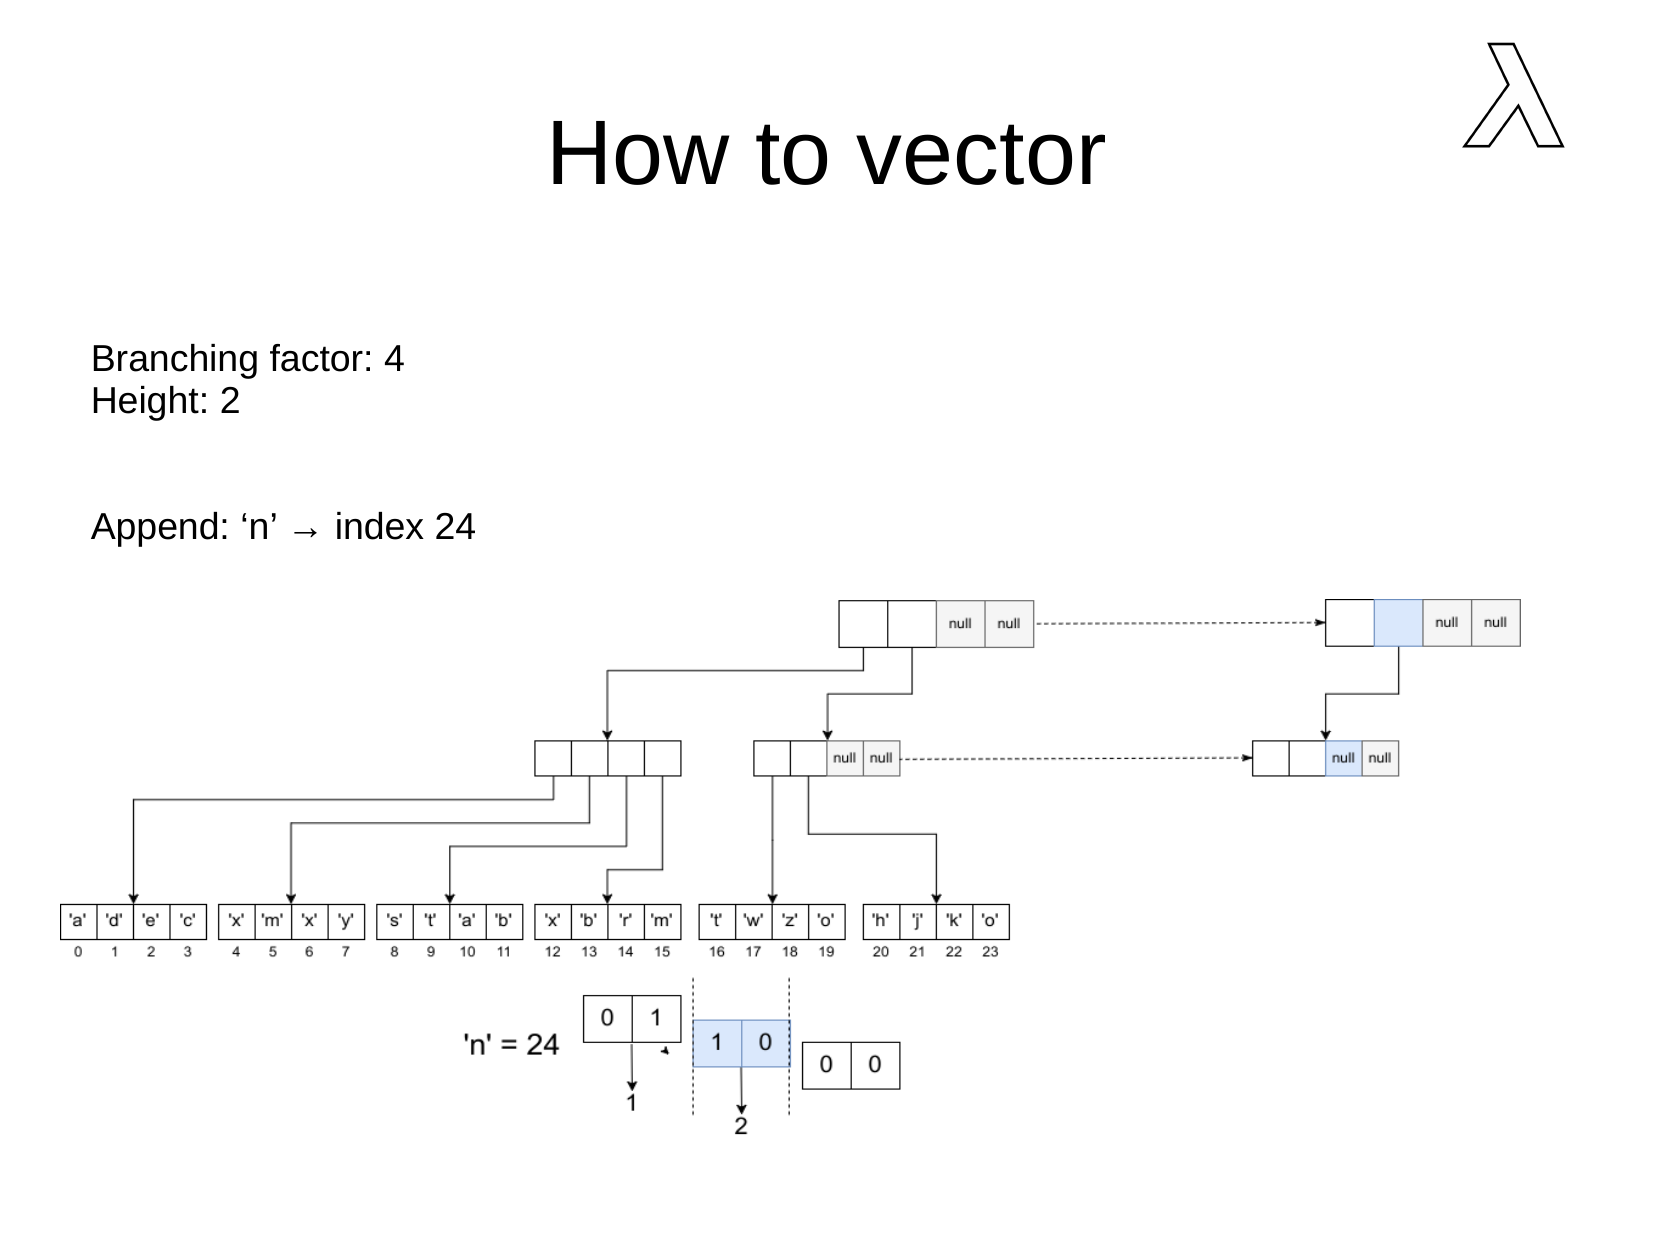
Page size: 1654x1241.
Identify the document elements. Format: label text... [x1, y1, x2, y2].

picture [1440, 40, 1587, 151]
text_box Branching factor: 4 Height: 2 Append: ‘n’ → index 24 [76, 330, 492, 555]
picture [60, 599, 1521, 1141]
title How to vector [82, 49, 1571, 257]
